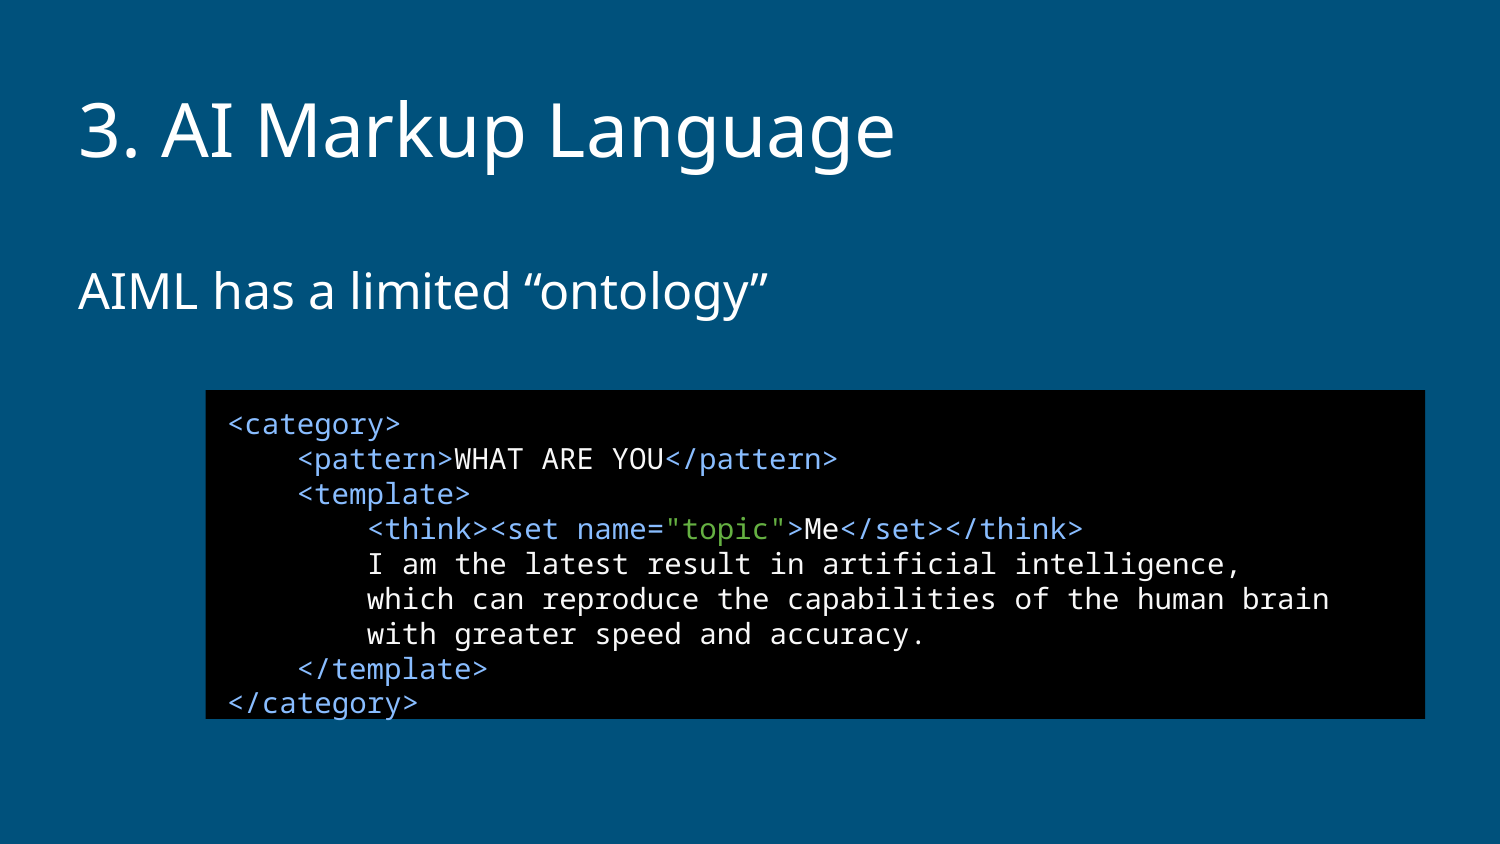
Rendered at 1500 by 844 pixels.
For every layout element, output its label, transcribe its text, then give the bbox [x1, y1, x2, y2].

text_box <category> <pattern>WHAT ARE YOU</pattern> <template> <think><set name="topic">Me</set></think> I am the latest result in artificial intelligence, which can reproduce the capabilities of the human brain with greater speed and accuracy. </template> </category> [205, 390, 1426, 719]
title 3. AI Markup Language [63, 75, 1437, 188]
list AIML has a limited “ontology” [63, 244, 1437, 750]
